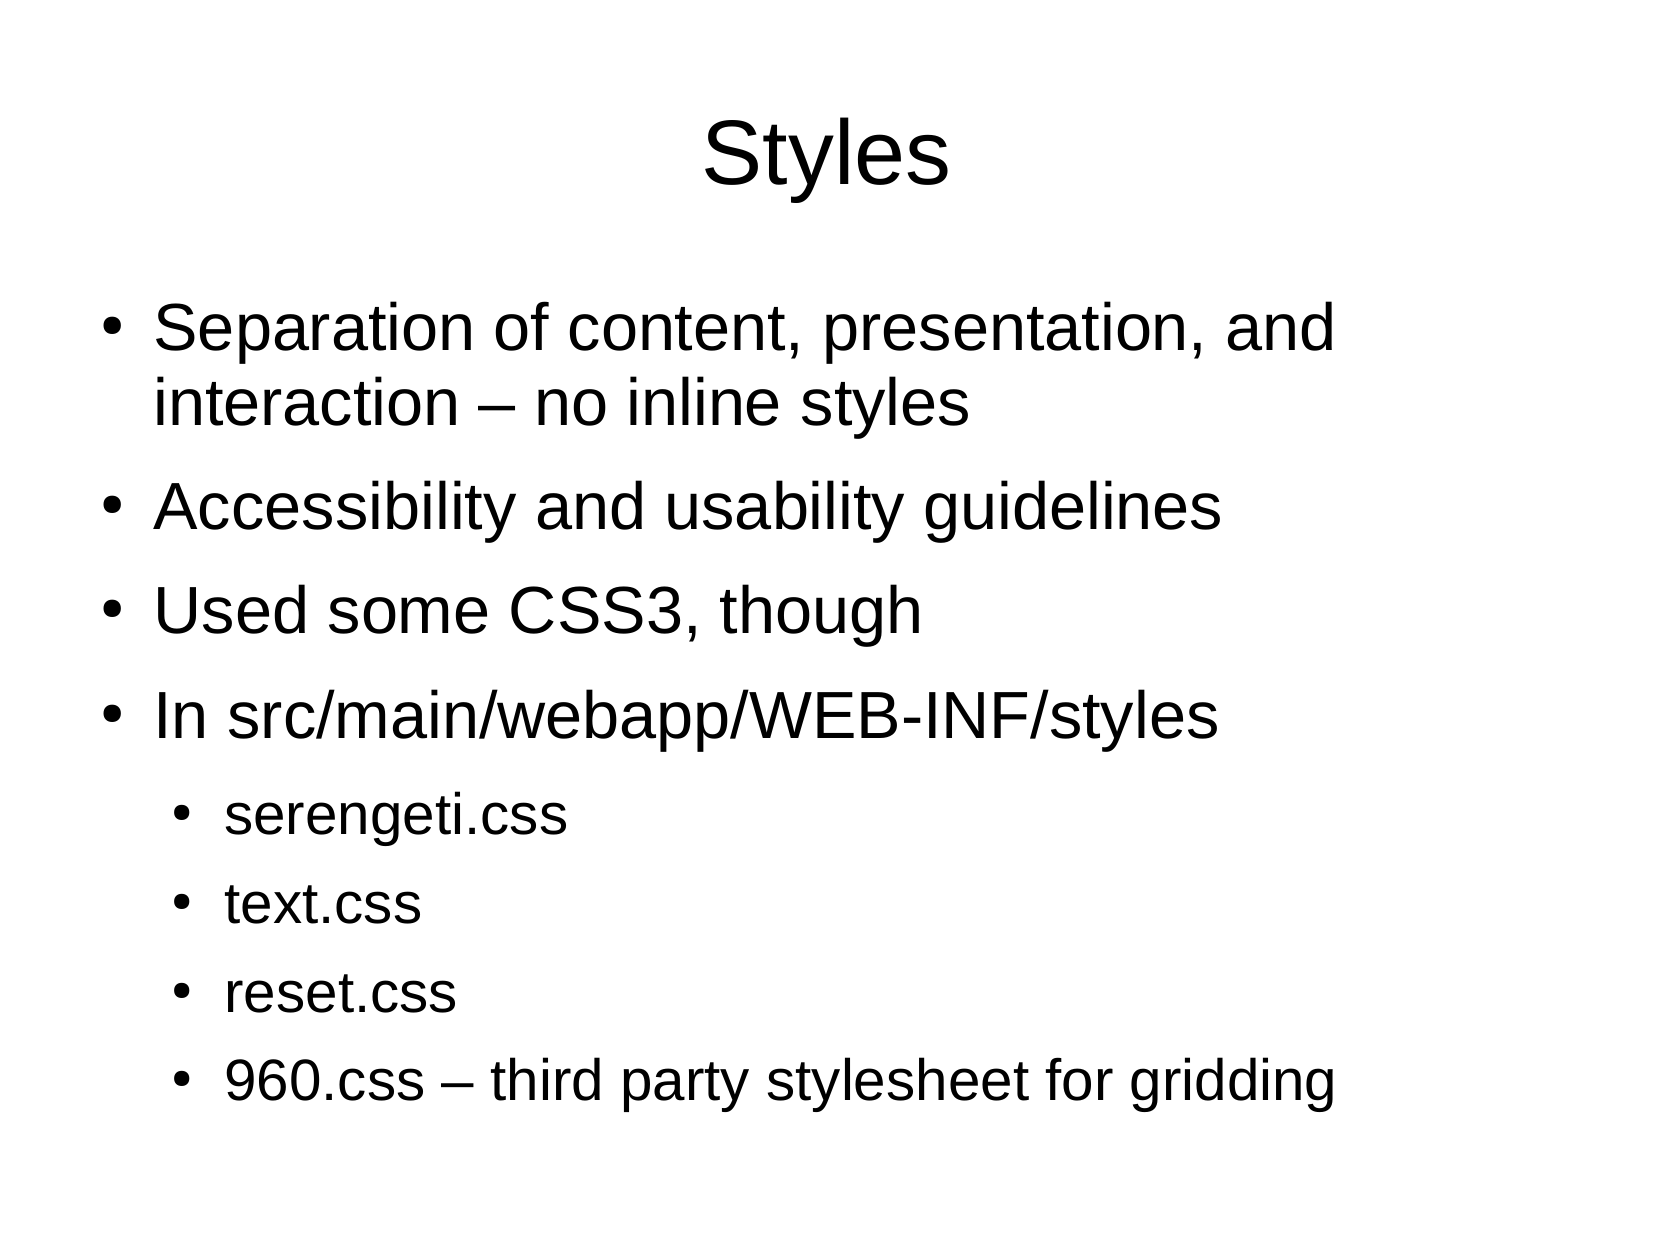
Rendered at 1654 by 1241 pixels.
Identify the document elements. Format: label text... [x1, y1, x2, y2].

list Separation of content, presentation, and interaction – no inline styles Accessibility and usability guidelines Used some CSS3, though In src/main/webapp/WEB-INF/styles serengeti.css text.css reset.css 960.css – third party stylesheet for gridding [82, 290, 1571, 1114]
title Styles [82, 56, 1571, 250]
